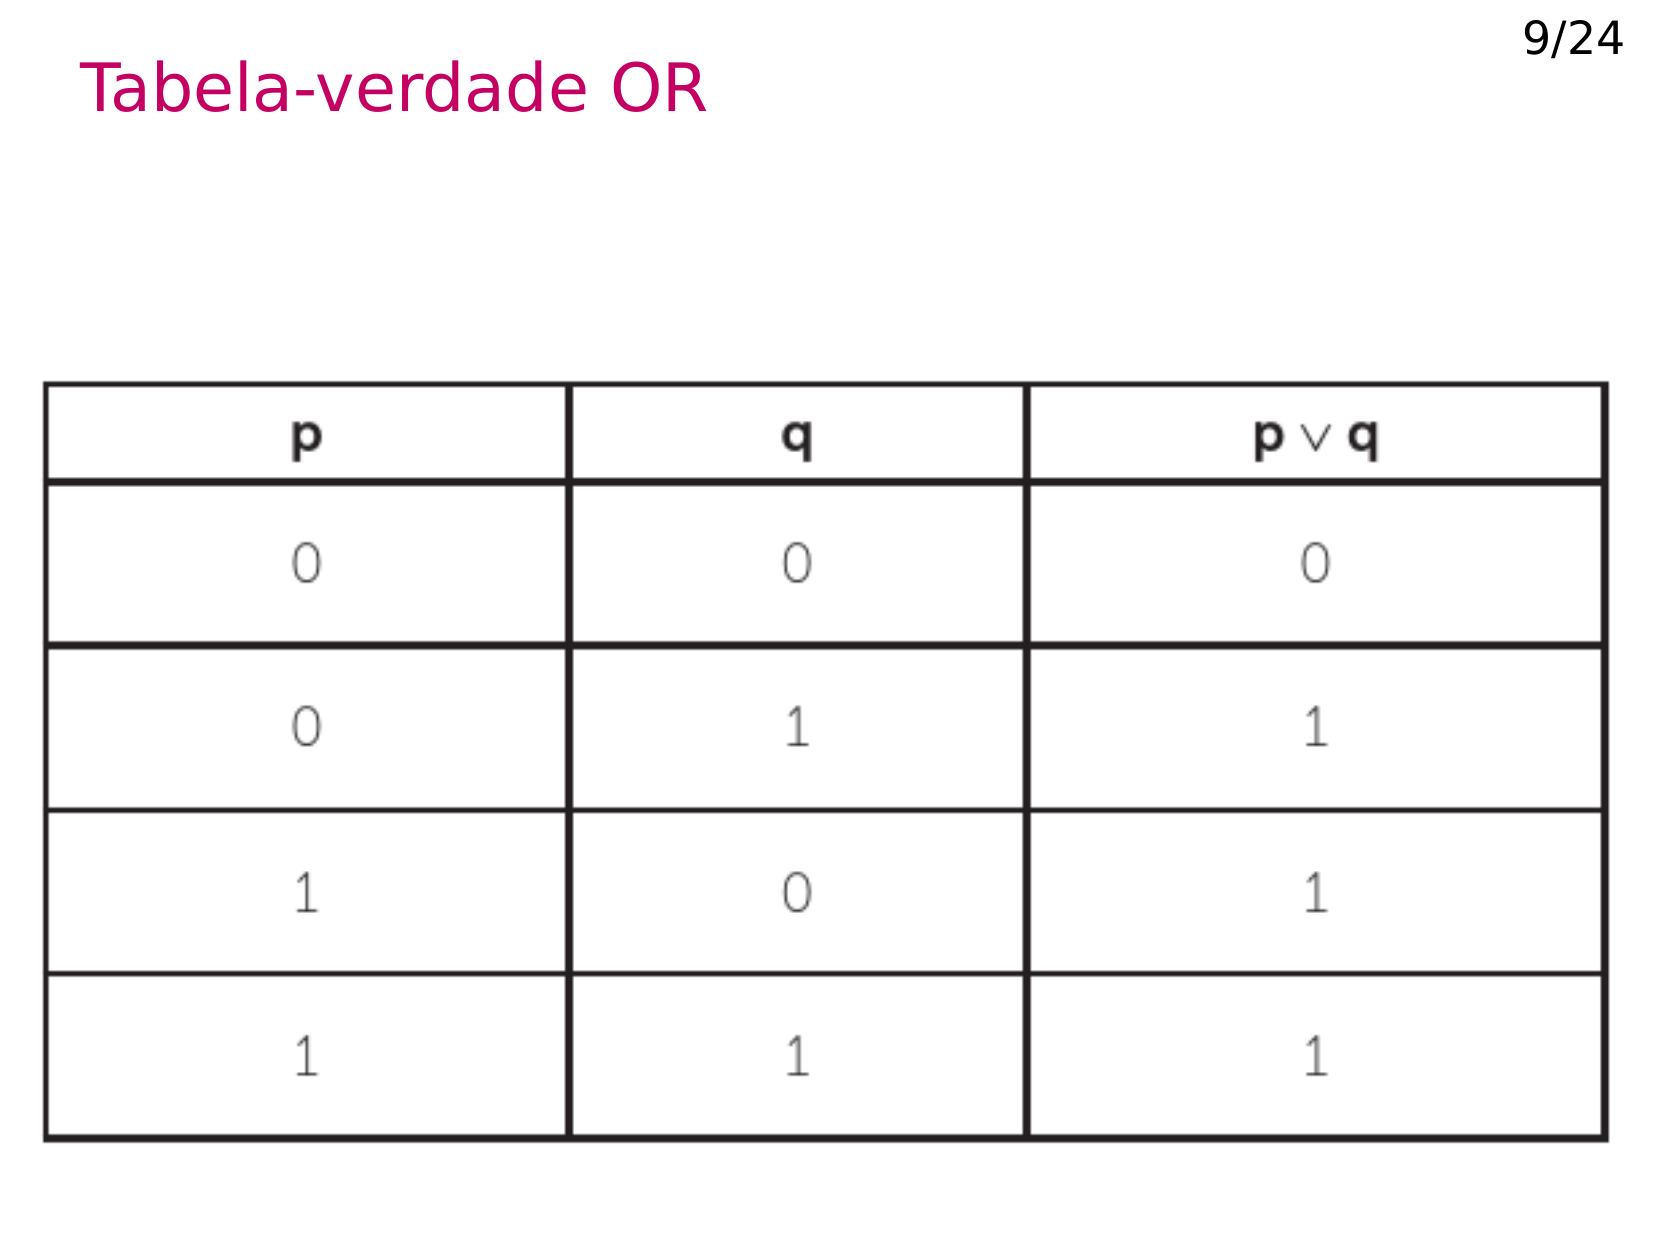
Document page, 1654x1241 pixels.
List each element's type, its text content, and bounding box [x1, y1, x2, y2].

picture [36, 377, 1615, 1146]
title Tabela-verdade OR [59, 29, 1625, 148]
